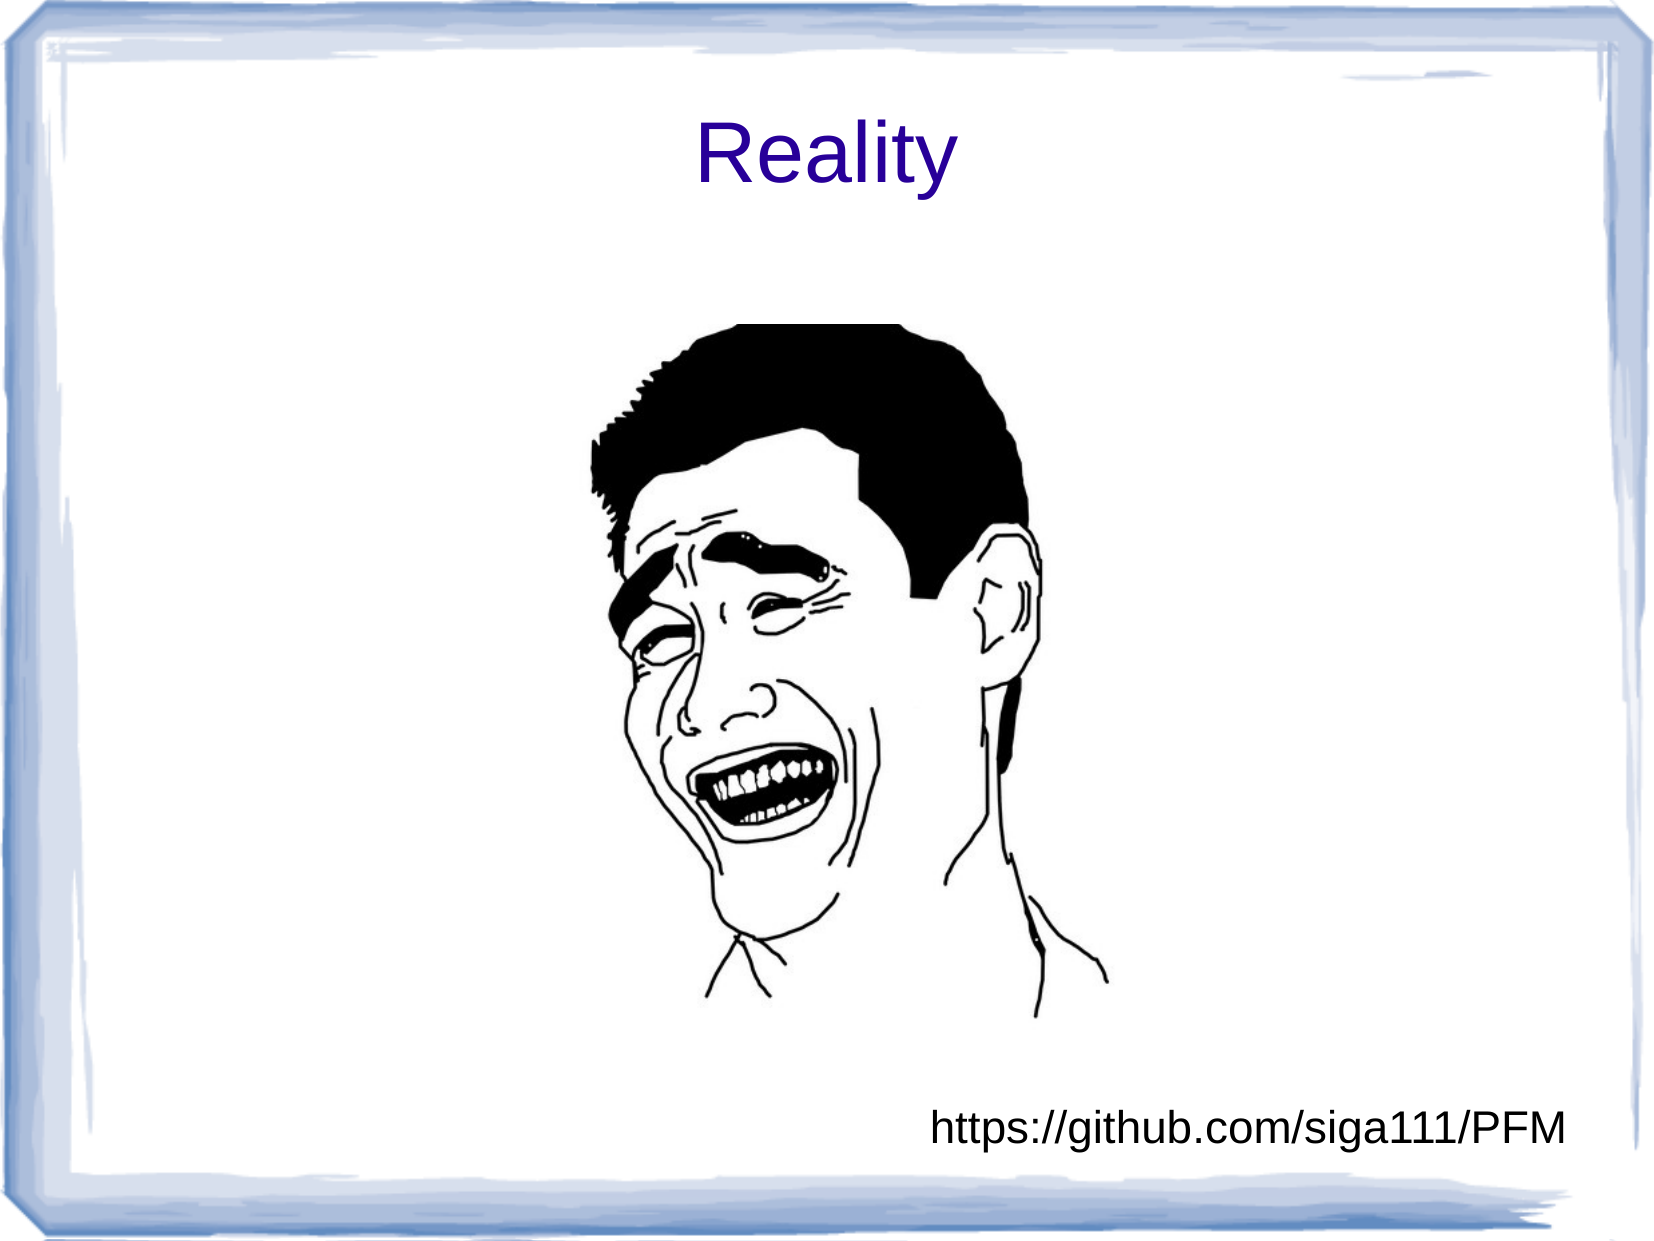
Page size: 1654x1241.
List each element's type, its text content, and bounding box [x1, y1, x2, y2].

title Reality [82, 49, 1571, 257]
picture [0, 0, 1654, 1241]
